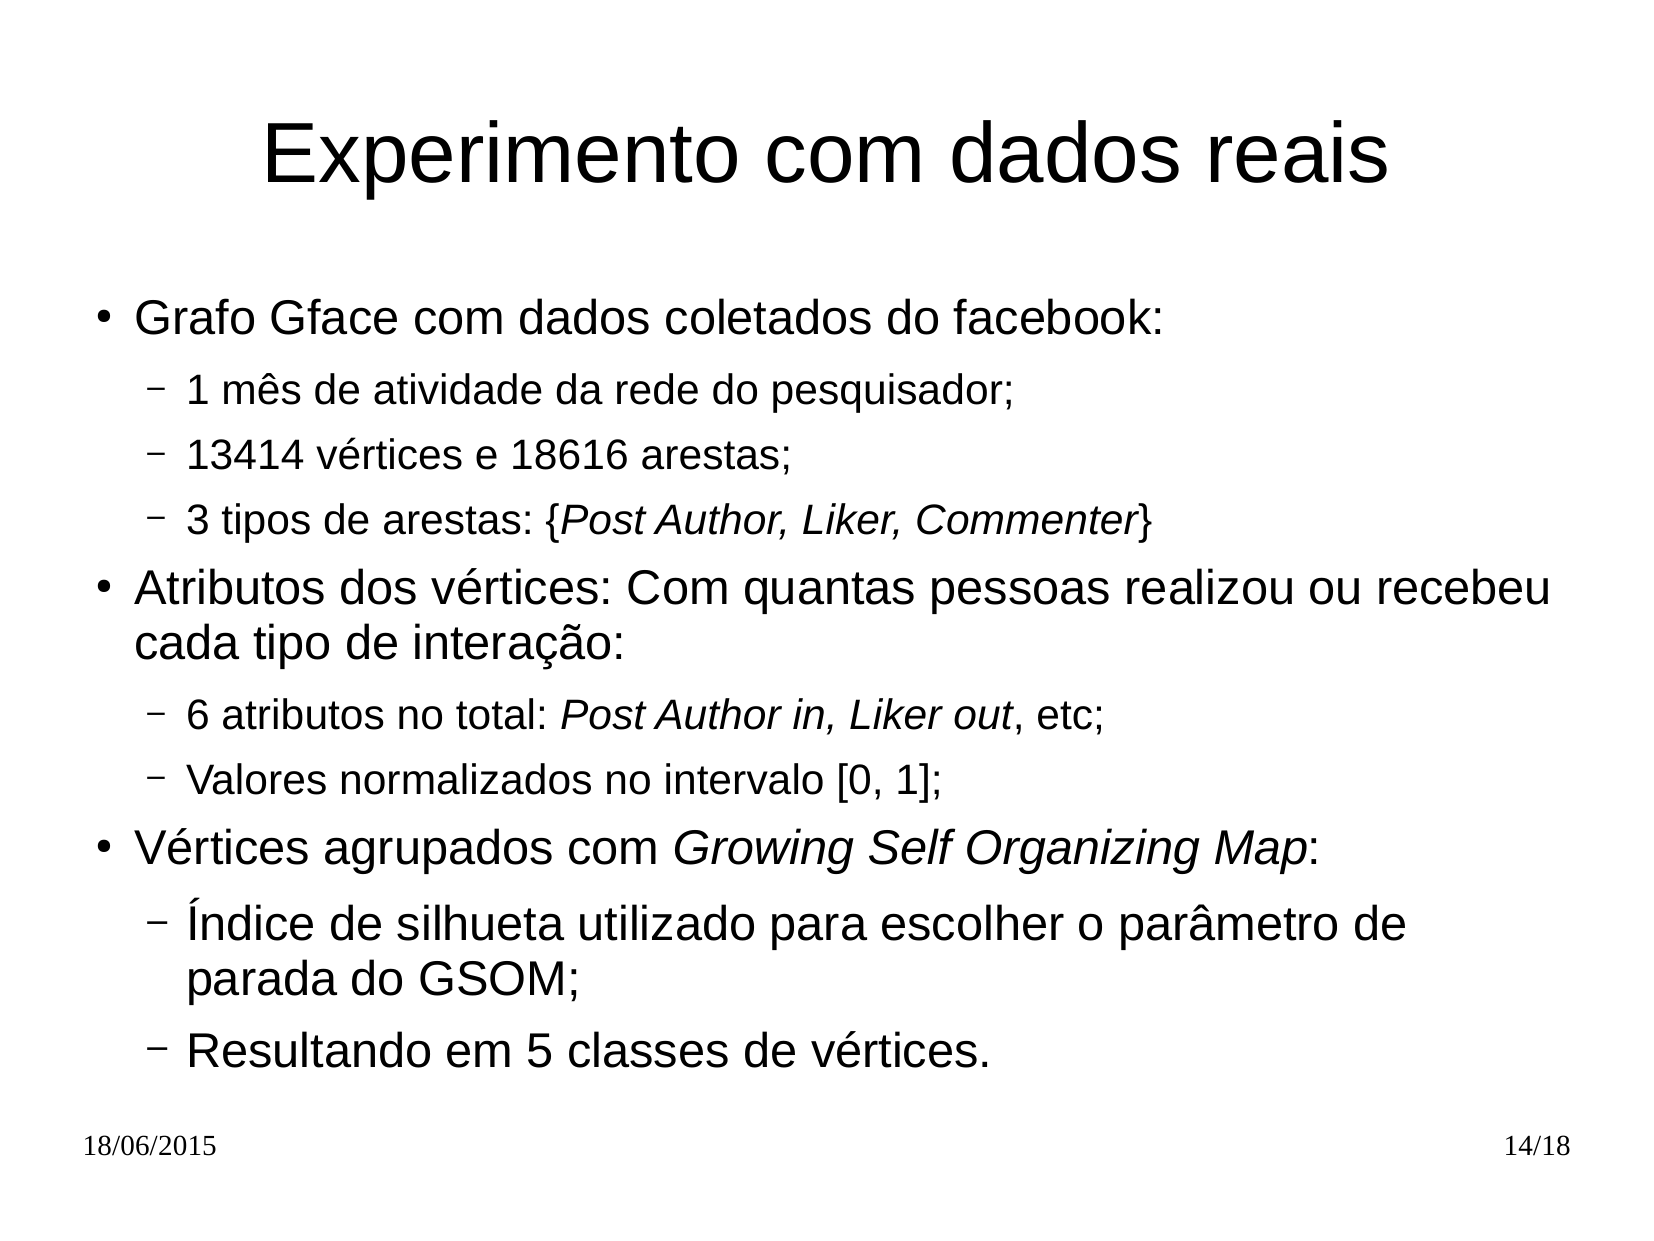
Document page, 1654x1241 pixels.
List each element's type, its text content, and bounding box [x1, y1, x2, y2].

list Grafo Gface com dados coletados do facebook: 1 mês de atividade da rede do pesquisador; 13414 vértices e 18616 arestas; 3 tipos de arestas: {Post Author, Liker, Commenter} Atributos dos vértices: Com quantas pessoas realizou ou recebeu cada tipo de interação: 6 atributos no total: Post Author in, Liker out, etc; Valores normalizados no intervalo [0, 1]; Vértices agrupados com Growing Self Organizing Map: Índice de silhueta utilizado para escolher o parâmetro de parada do GSOM; Resultando em 5 classes de vértices. [82, 290, 1571, 1081]
title Experimento com dados reais [82, 49, 1571, 257]
